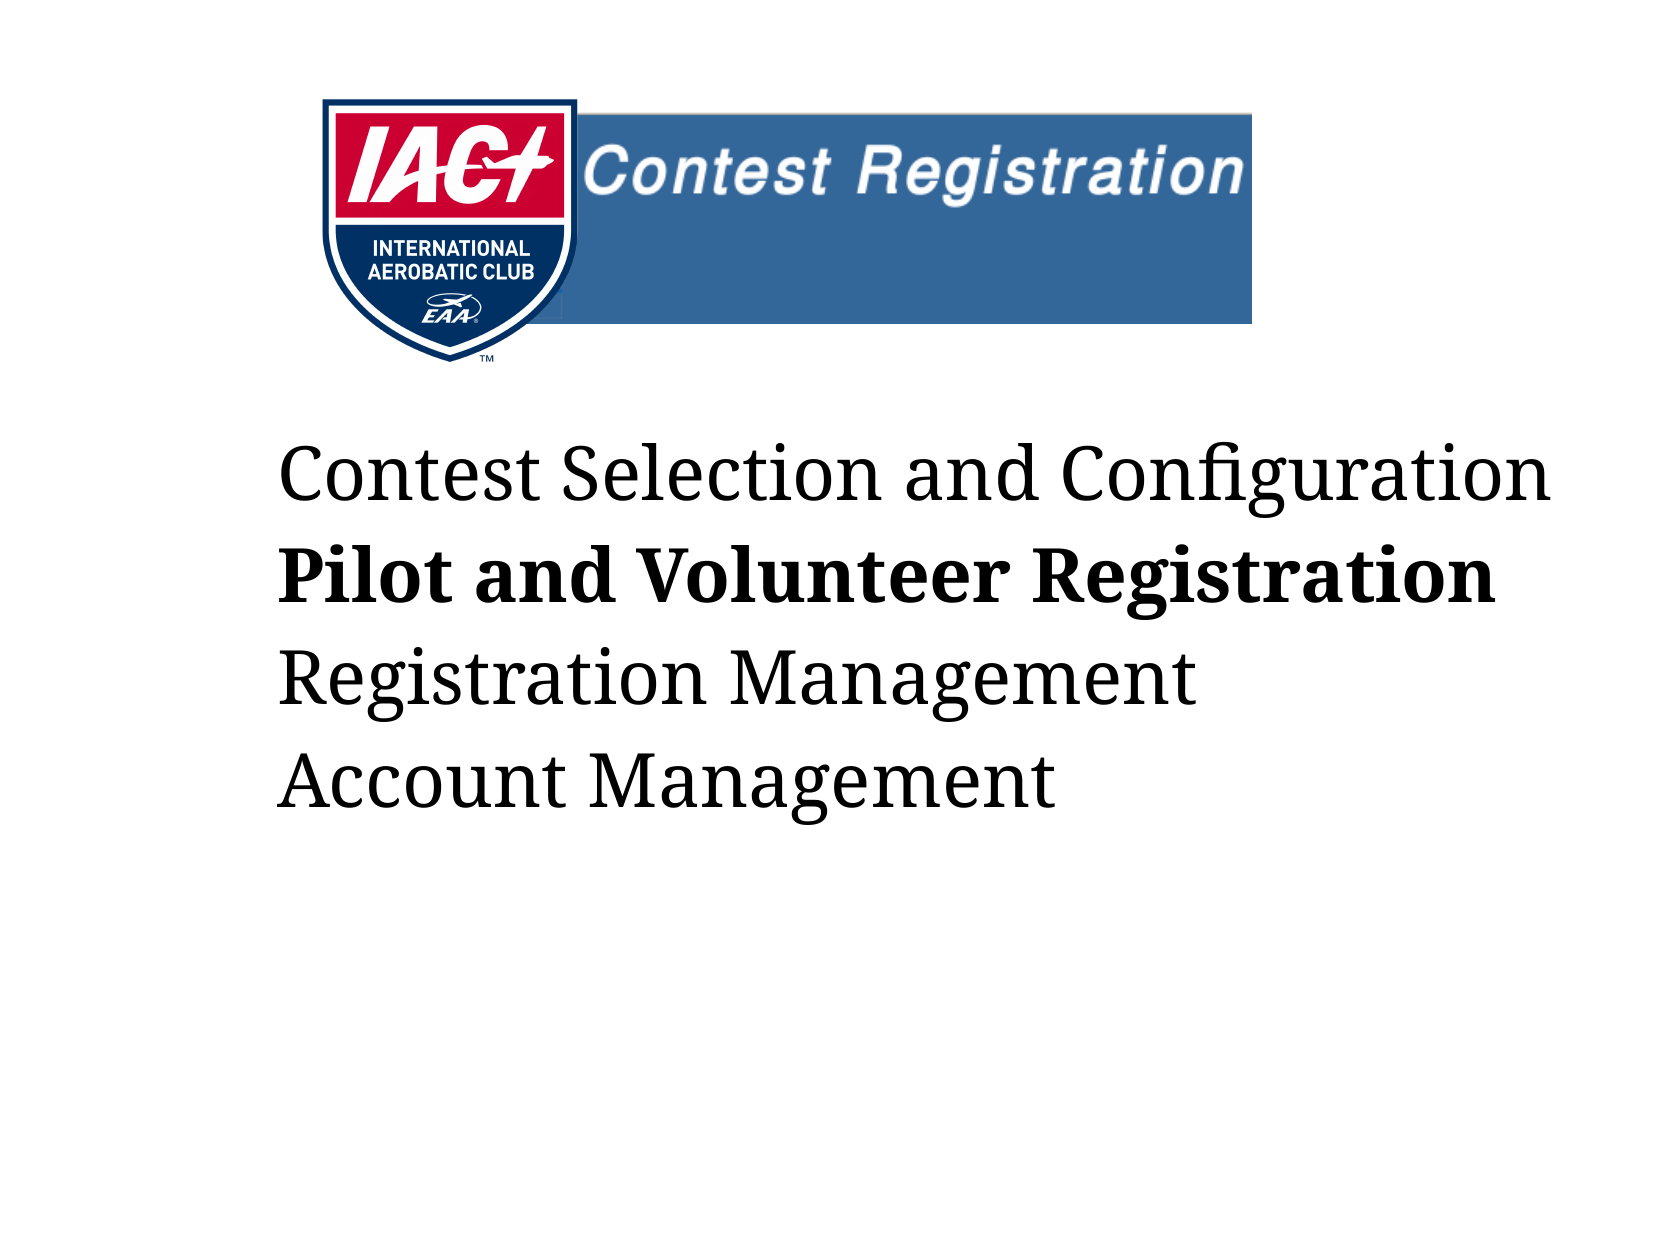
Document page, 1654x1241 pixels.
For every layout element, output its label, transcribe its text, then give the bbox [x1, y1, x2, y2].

picture [321, 98, 1252, 364]
text_box Contest Selection and Configuration Pilot and Volunteer Registration Registration Management Account Management [262, 412, 1576, 1044]
